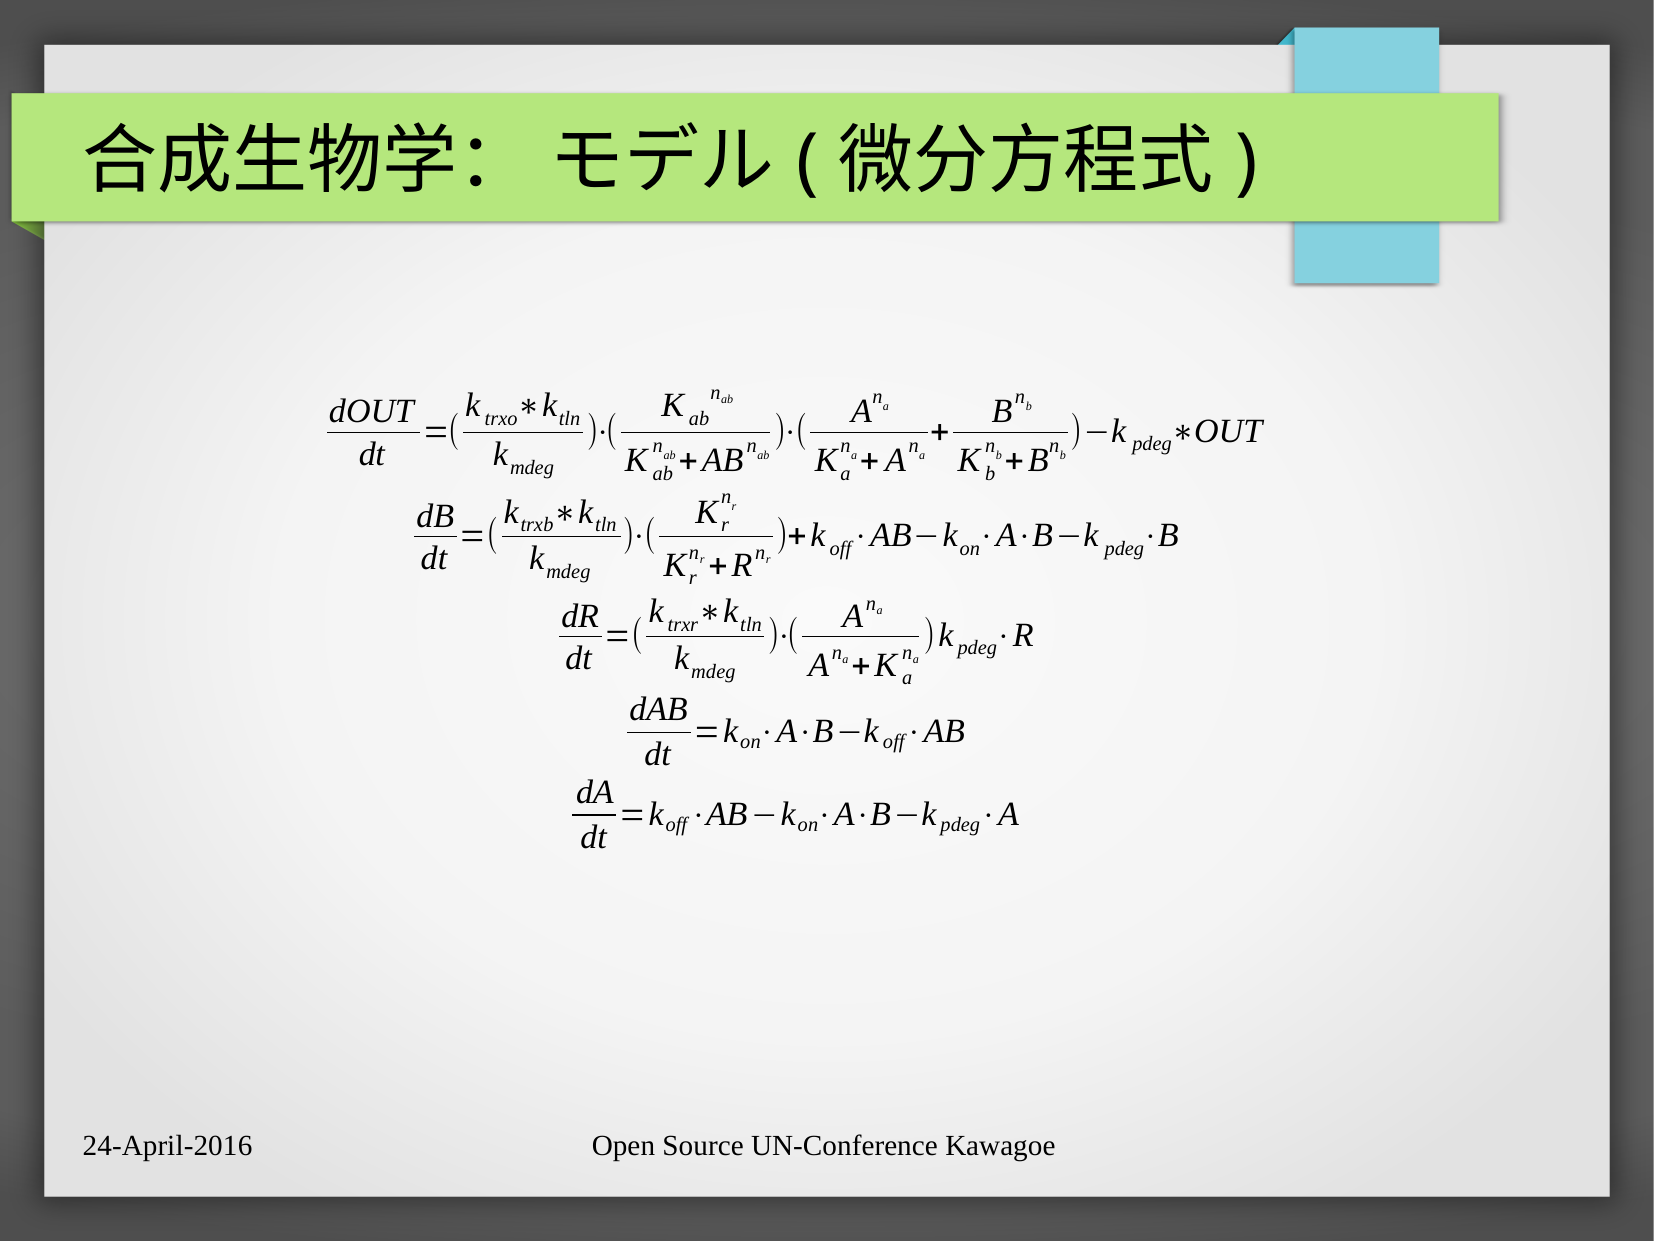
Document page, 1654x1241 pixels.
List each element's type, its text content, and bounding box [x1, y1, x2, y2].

picture [0, 0, 1654, 1241]
chart [316, 380, 1276, 856]
title 合成生物学： モデル(微分方程式) [82, 94, 1264, 213]
